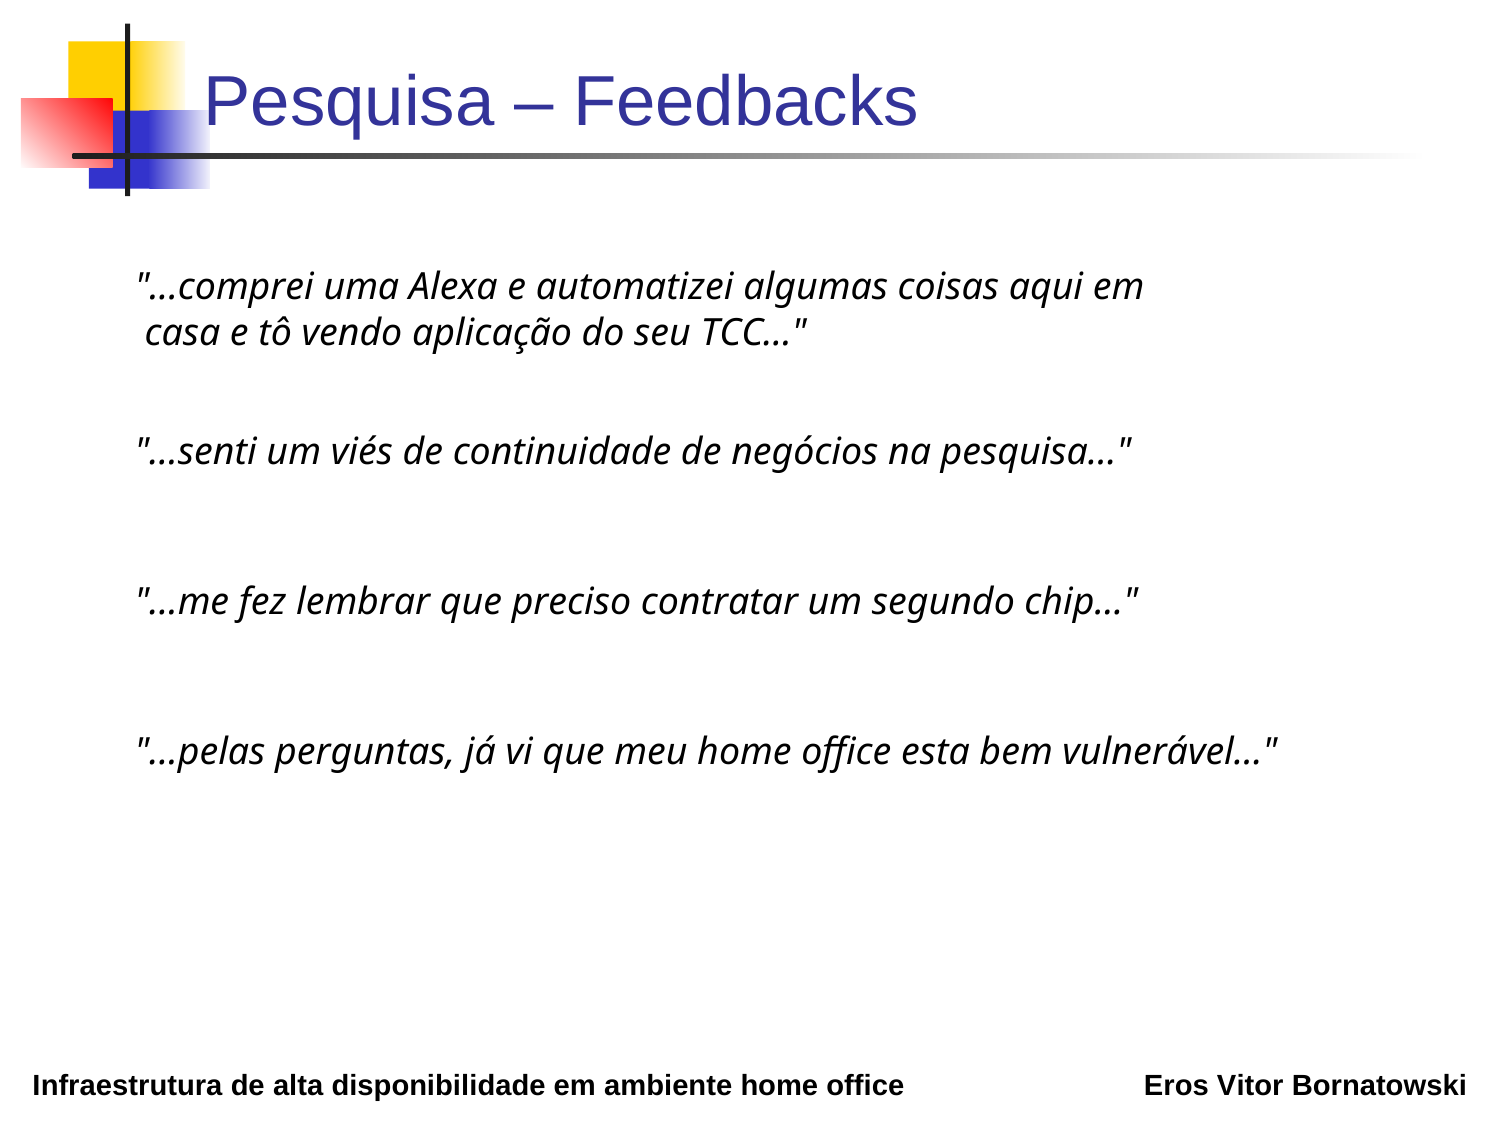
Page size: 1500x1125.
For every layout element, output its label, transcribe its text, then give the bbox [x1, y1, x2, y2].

text_box "…senti um viés de continuidade de negócios na pesquisa…" [119, 420, 1301, 480]
title Pesquisa – Feedbacks [188, 46, 1468, 149]
text_box "...me fez lembrar que preciso contratar um segundo chip…" [119, 570, 1297, 630]
text_box "...pelas perguntas, já vi que meu home office esta bem vulnerável…" [119, 720, 1366, 825]
text_box "...comprei uma Alexa e automatizei algumas coisas aqui em casa e tô vendo aplicação do seu TCC…" [120, 255, 1321, 361]
